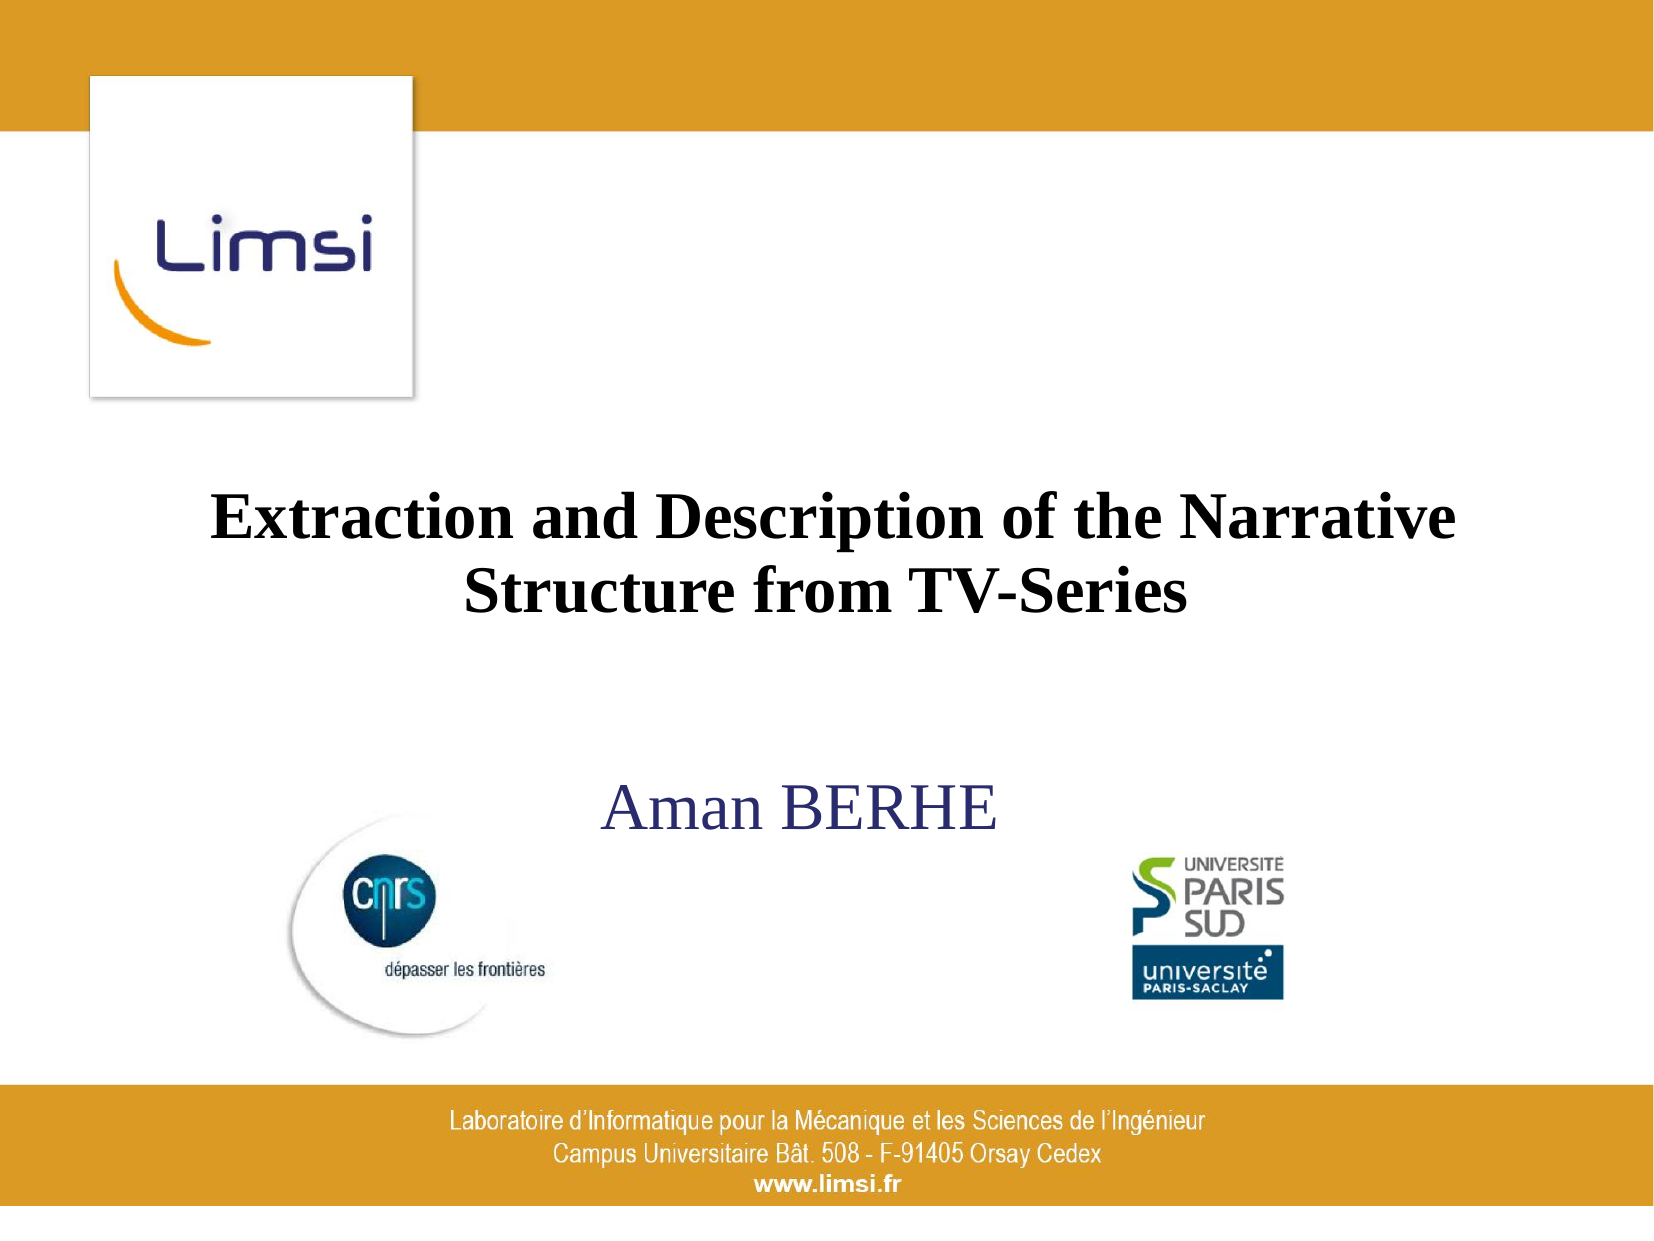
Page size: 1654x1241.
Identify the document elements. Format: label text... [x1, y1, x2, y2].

picture [0, 0, 1654, 1206]
text_box Aman BERHE [585, 754, 1217, 886]
text_box Extraction and Description of the Narrative Structure from TV-Series [120, 450, 1551, 656]
